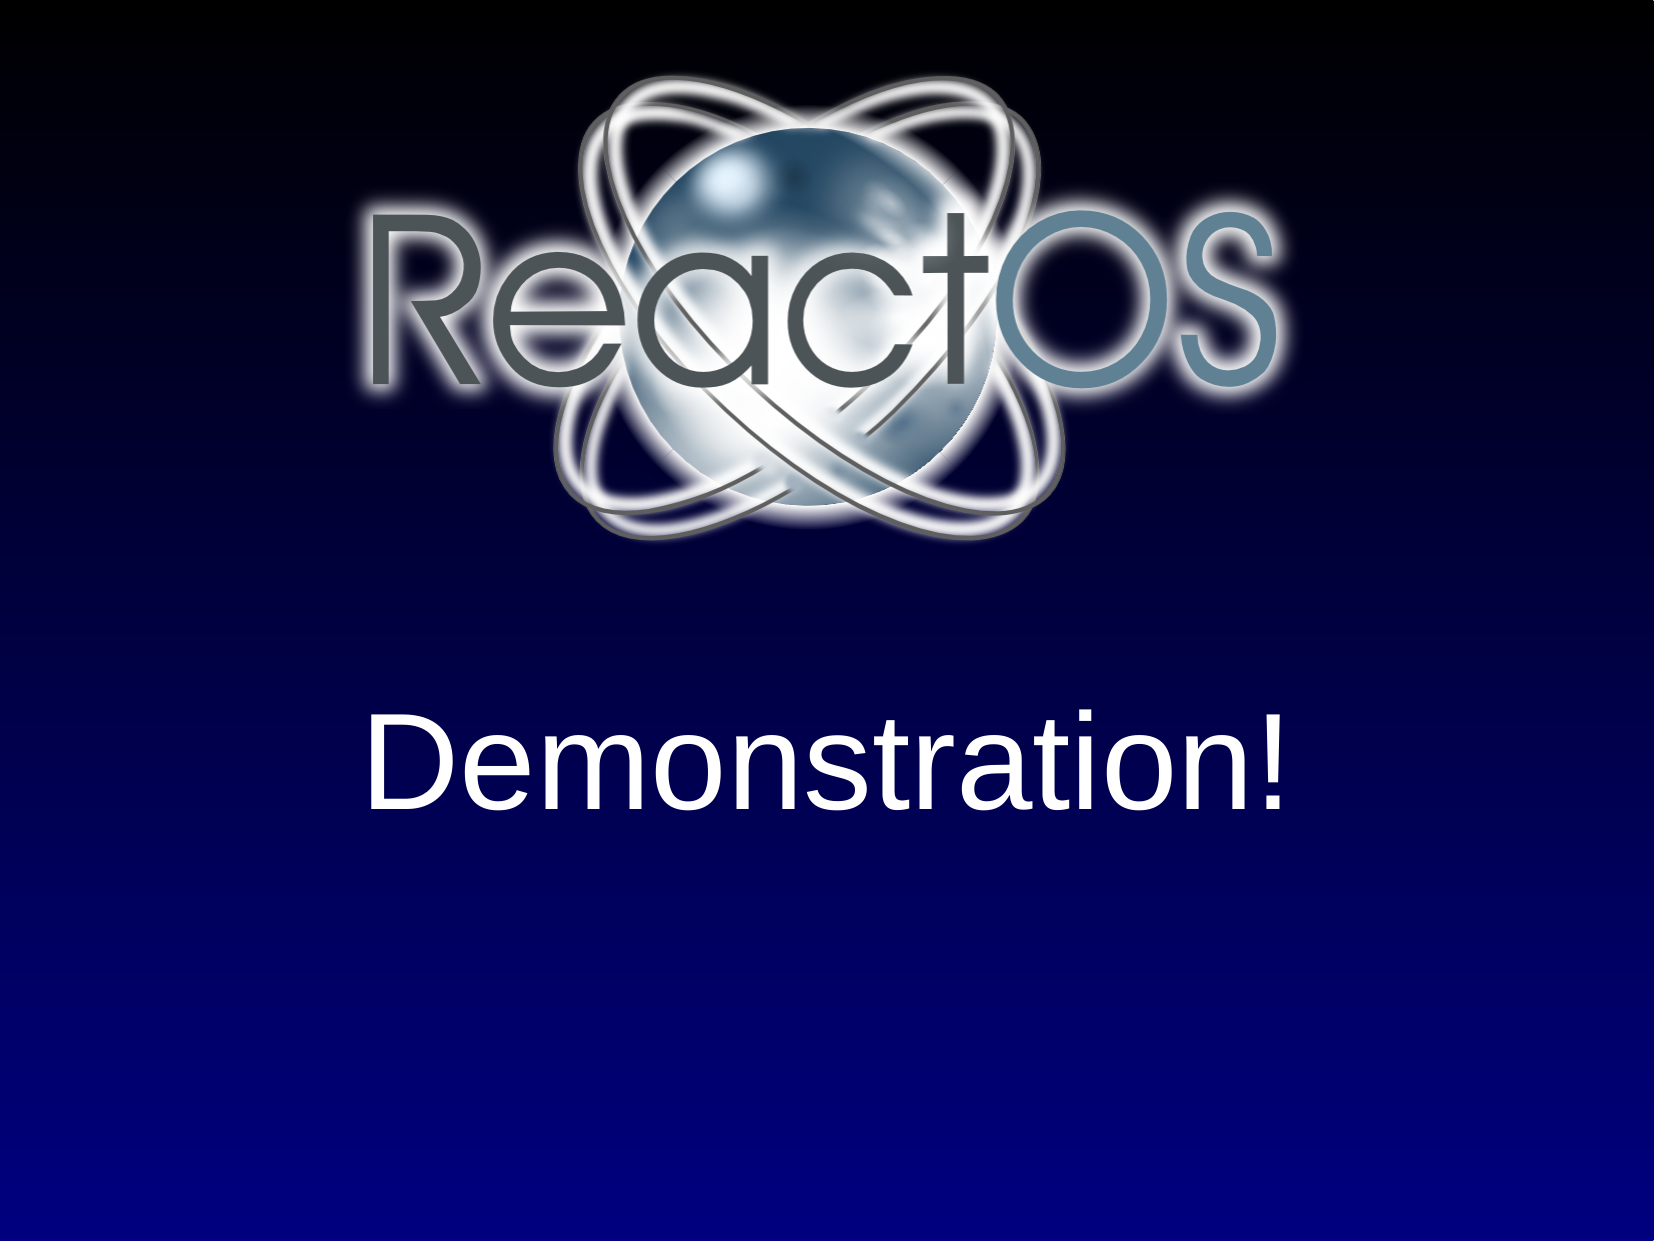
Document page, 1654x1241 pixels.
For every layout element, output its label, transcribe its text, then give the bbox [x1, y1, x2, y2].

text_box Demonstration! [82, 685, 1571, 1193]
picture [326, 37, 1327, 590]
